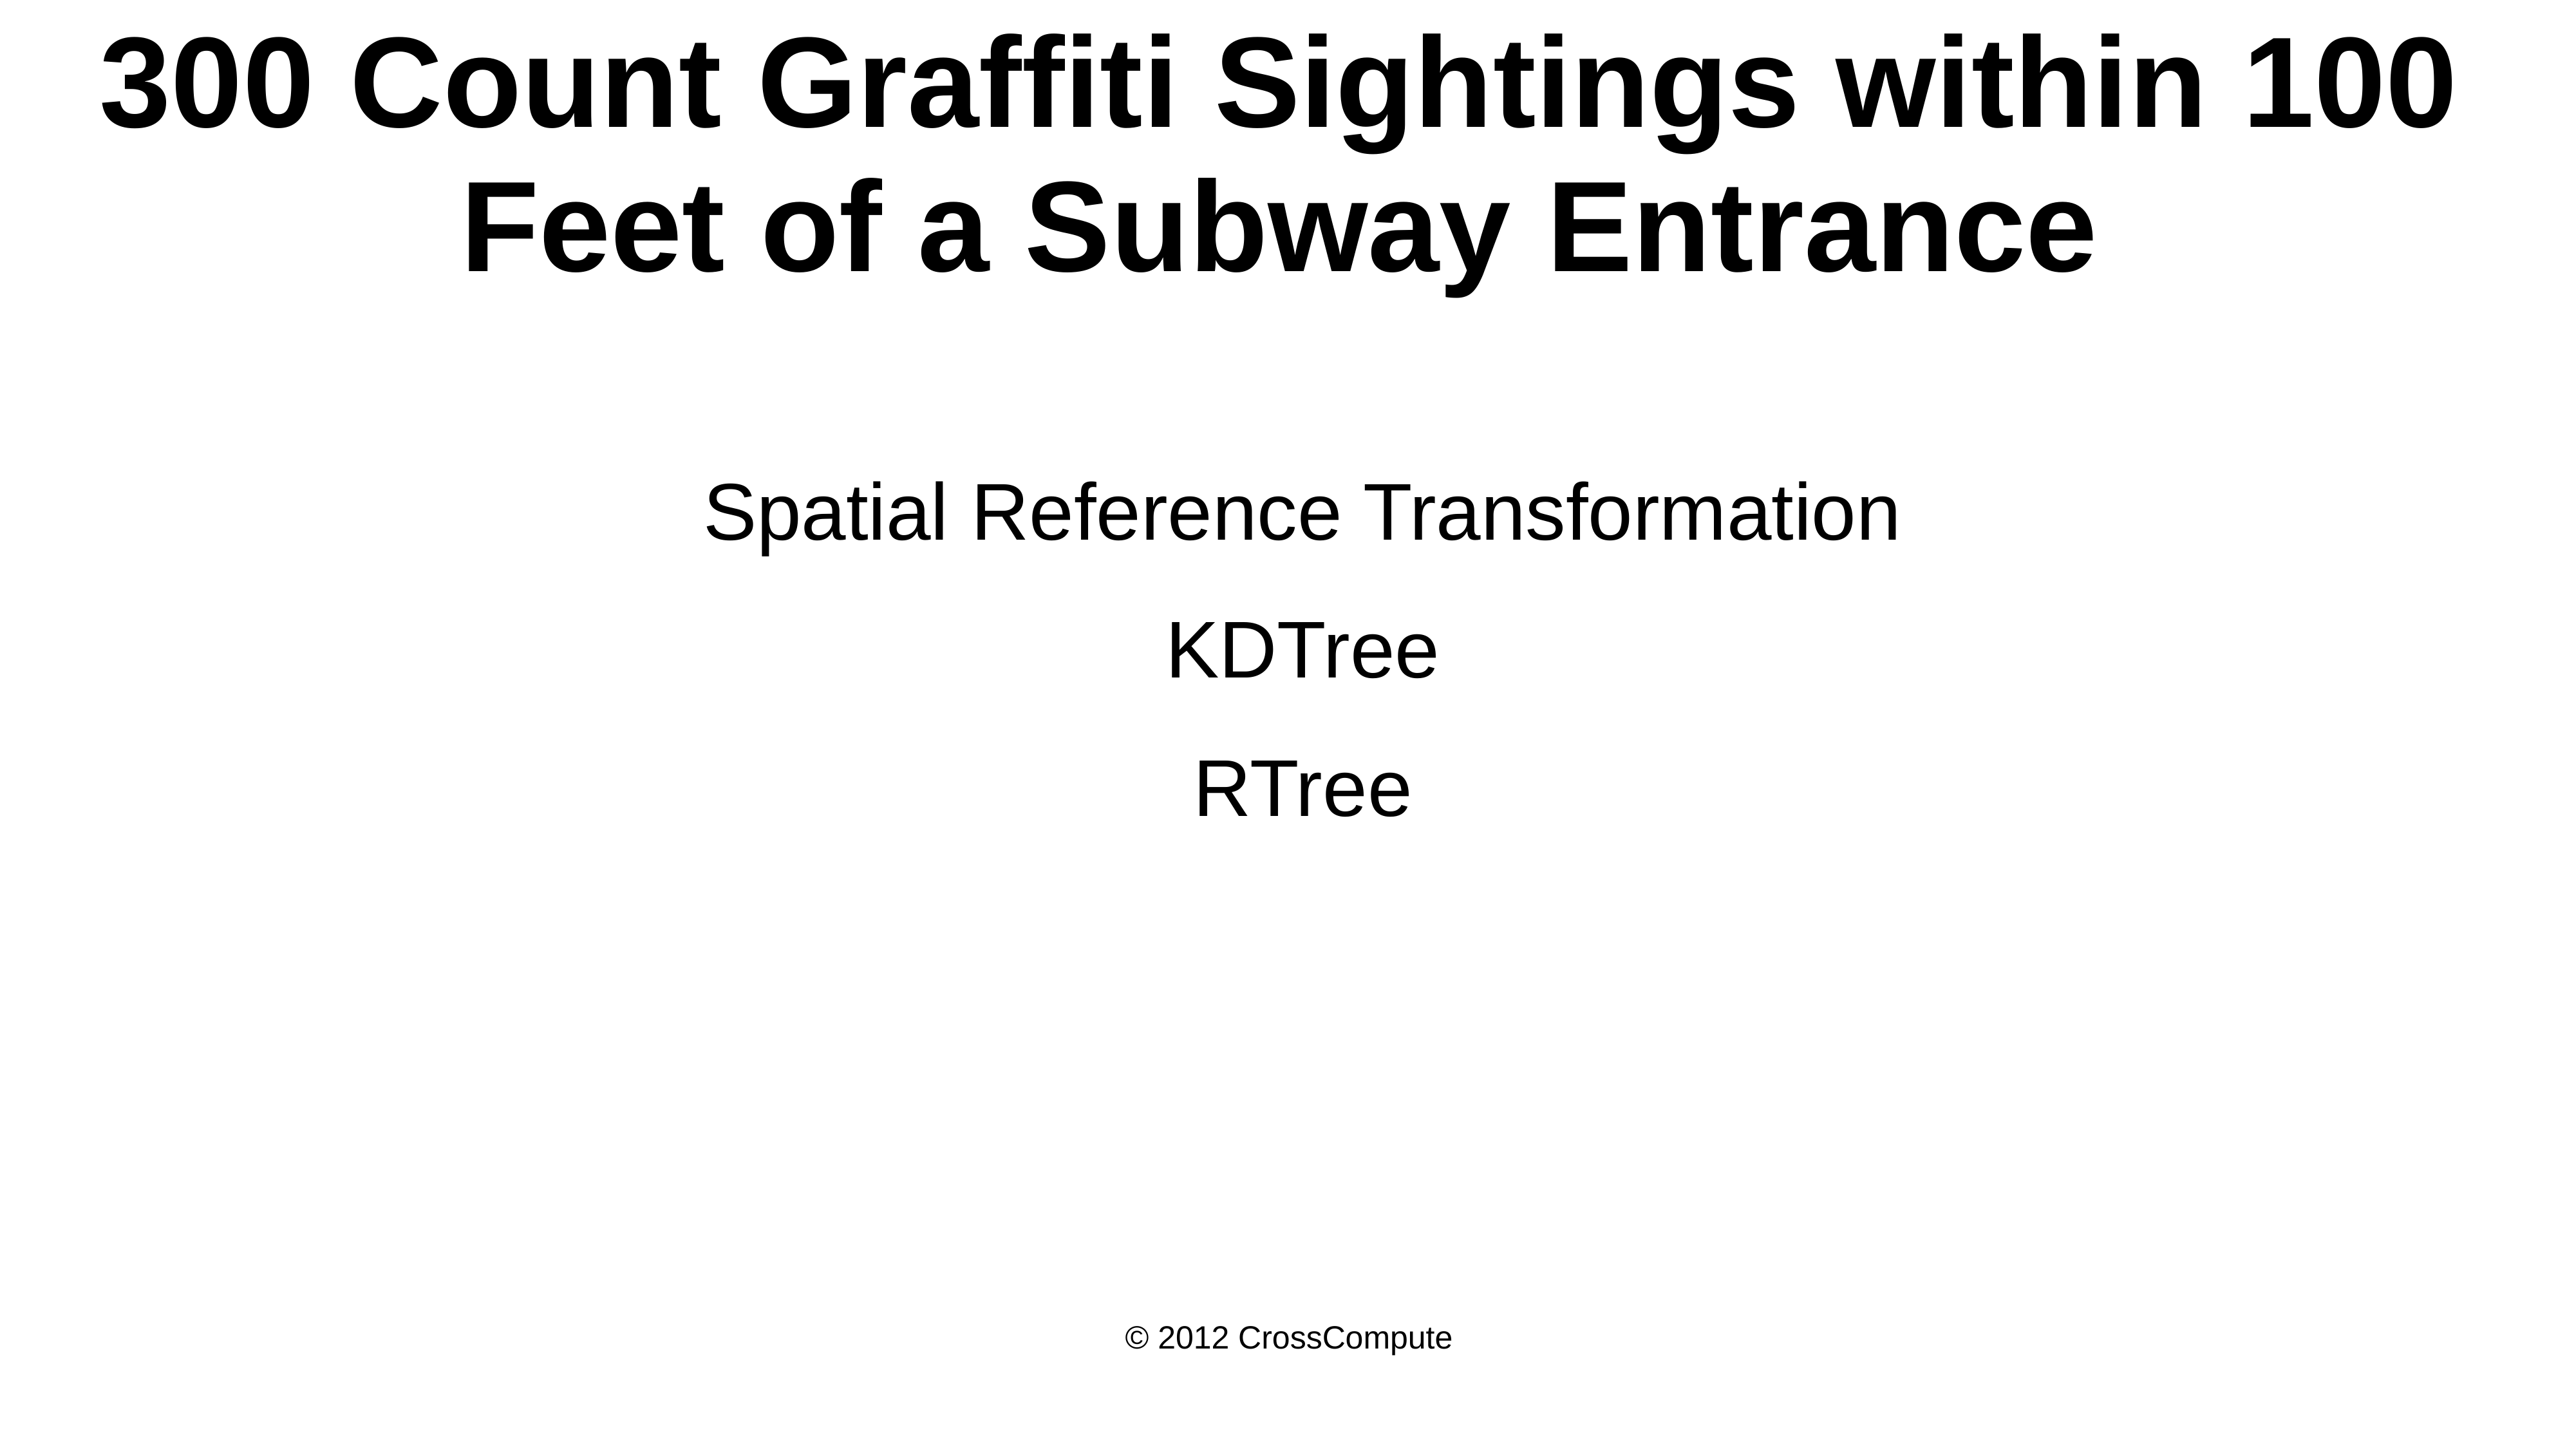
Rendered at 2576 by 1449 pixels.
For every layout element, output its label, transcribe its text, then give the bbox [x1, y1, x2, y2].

title 300 Count Graffiti Sightings within 100 Feet of a Subway Entrance [72, 10, 2488, 299]
list Spatial Reference Transformation KDTree RTree [72, 328, 2488, 1249]
